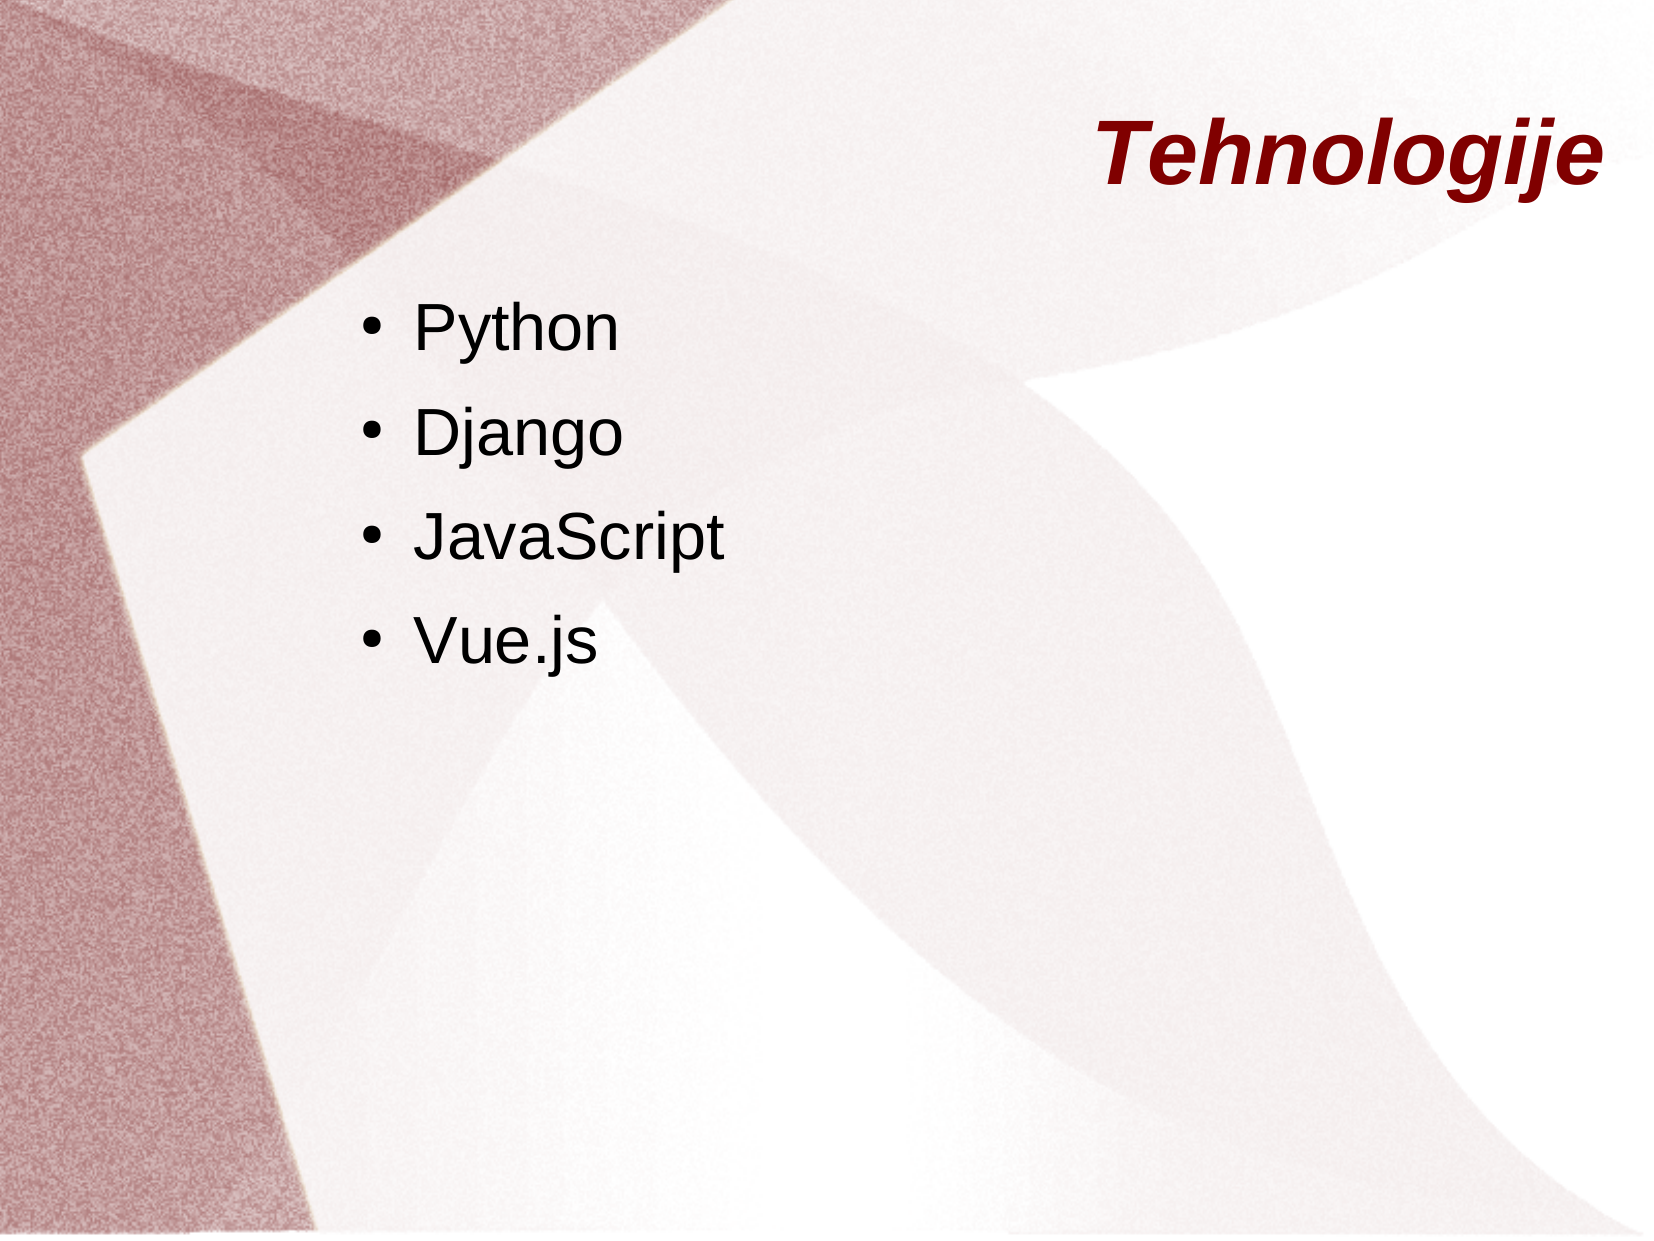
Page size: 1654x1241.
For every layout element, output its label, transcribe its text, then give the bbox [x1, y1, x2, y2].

title Tehnologije [596, 56, 1607, 250]
list Python Django JavaScript Vue.js [324, 290, 1601, 901]
picture [0, 0, 1654, 1241]
